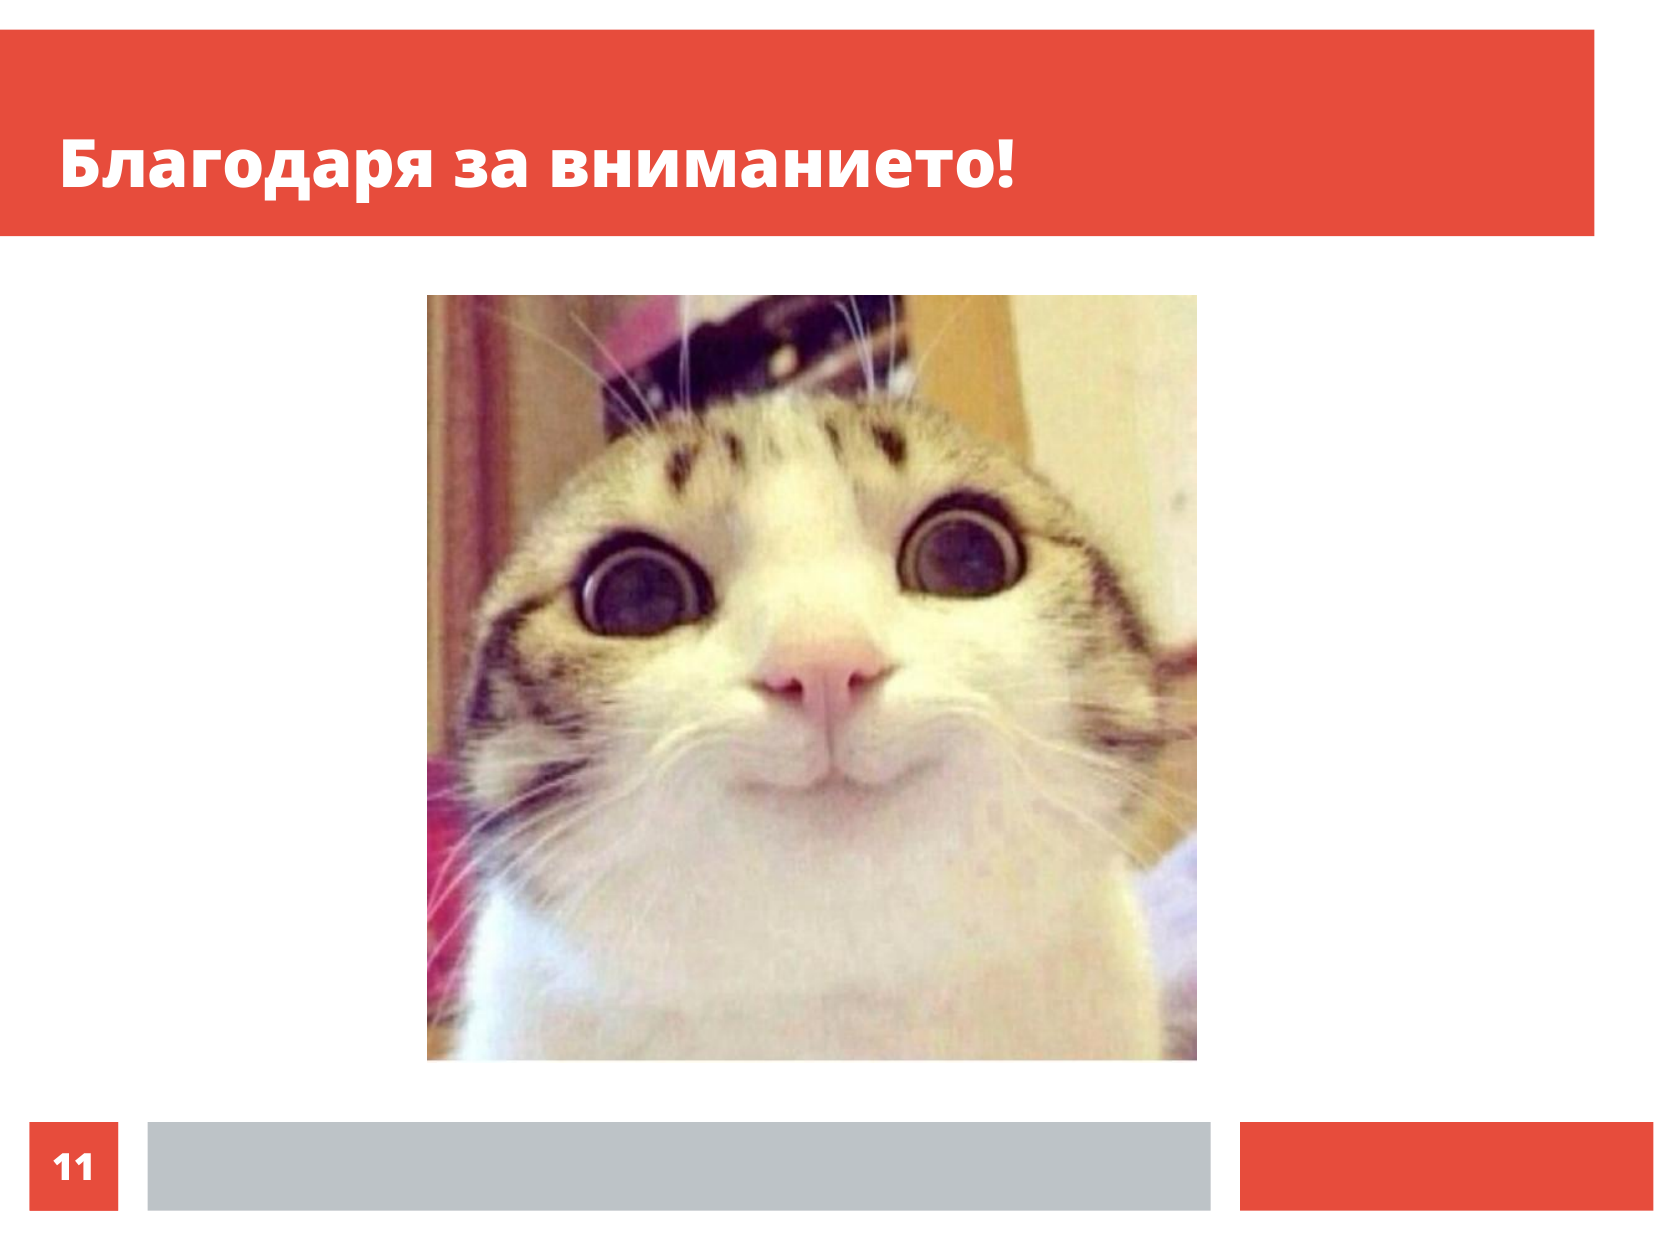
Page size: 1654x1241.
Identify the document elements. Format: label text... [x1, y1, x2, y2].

picture [427, 295, 1197, 1063]
title Благодаря за вниманието! [59, 59, 1595, 207]
